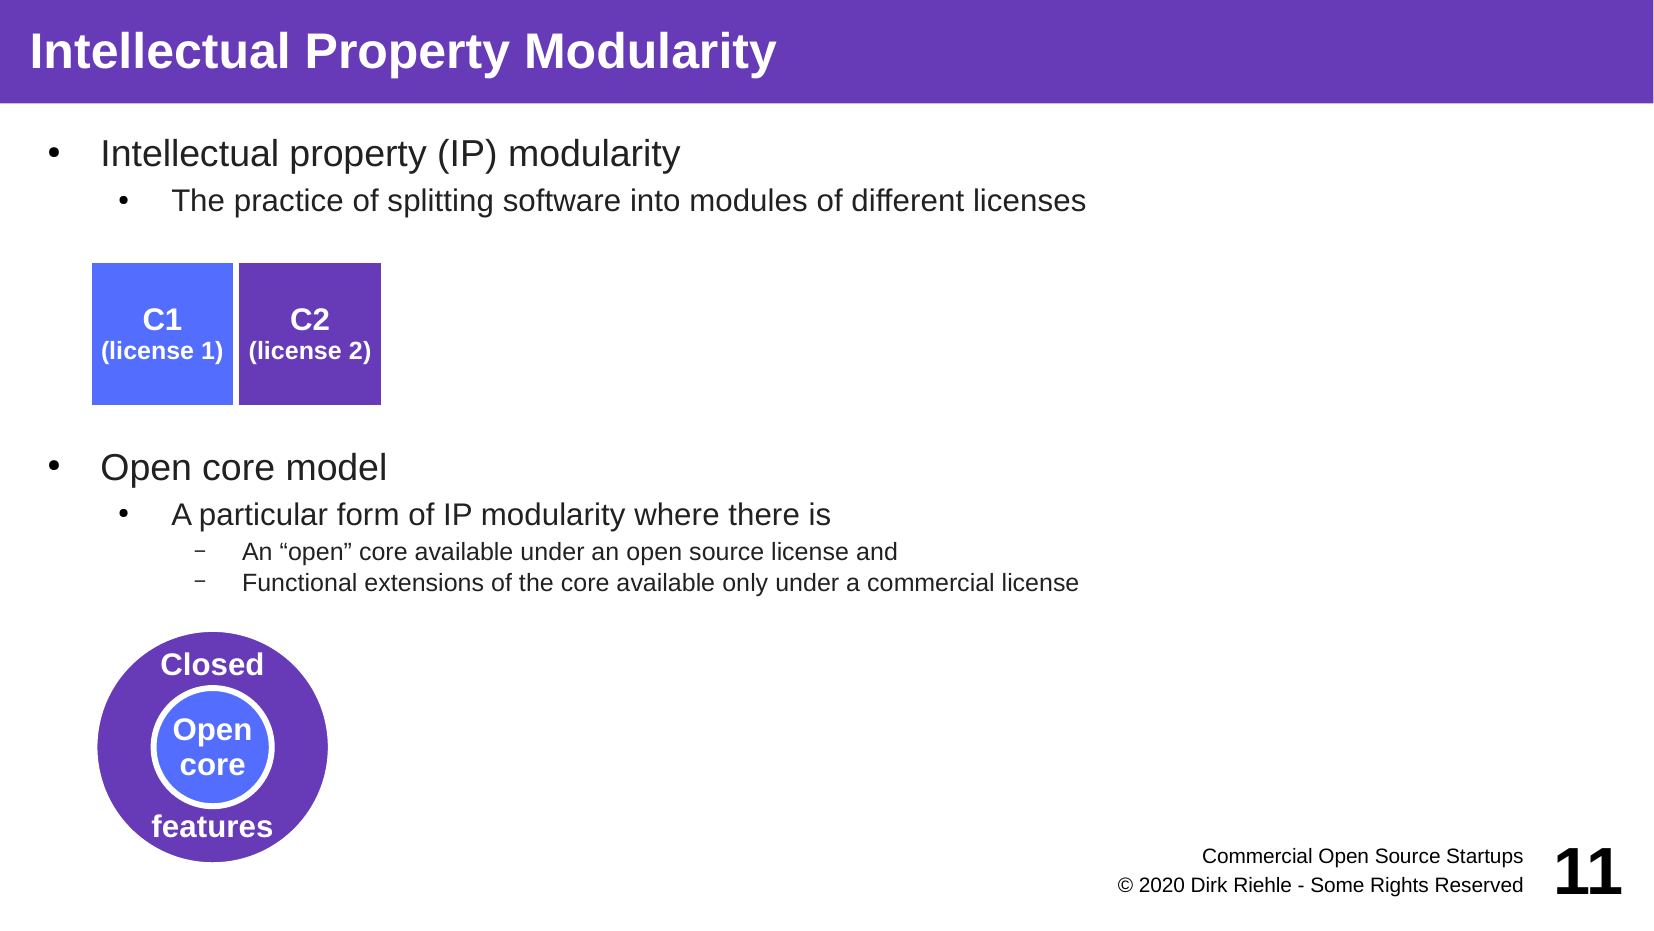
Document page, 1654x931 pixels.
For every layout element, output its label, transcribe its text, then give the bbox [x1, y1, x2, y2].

title Intellectual Property Modularity [0, 0, 1654, 104]
text_box Closed features [94, 628, 331, 863]
list Intellectual property (IP) modularity The practice of splitting software into modules of different licenses Open core model A particular form of IP modularity where there is An “open” core available under an open source license and Functional extensions of the core available only under a commercial license [29, 132, 1625, 813]
text_box C2 (license 2) [236, 259, 384, 408]
text_box C1 (license 1) [88, 259, 236, 408]
